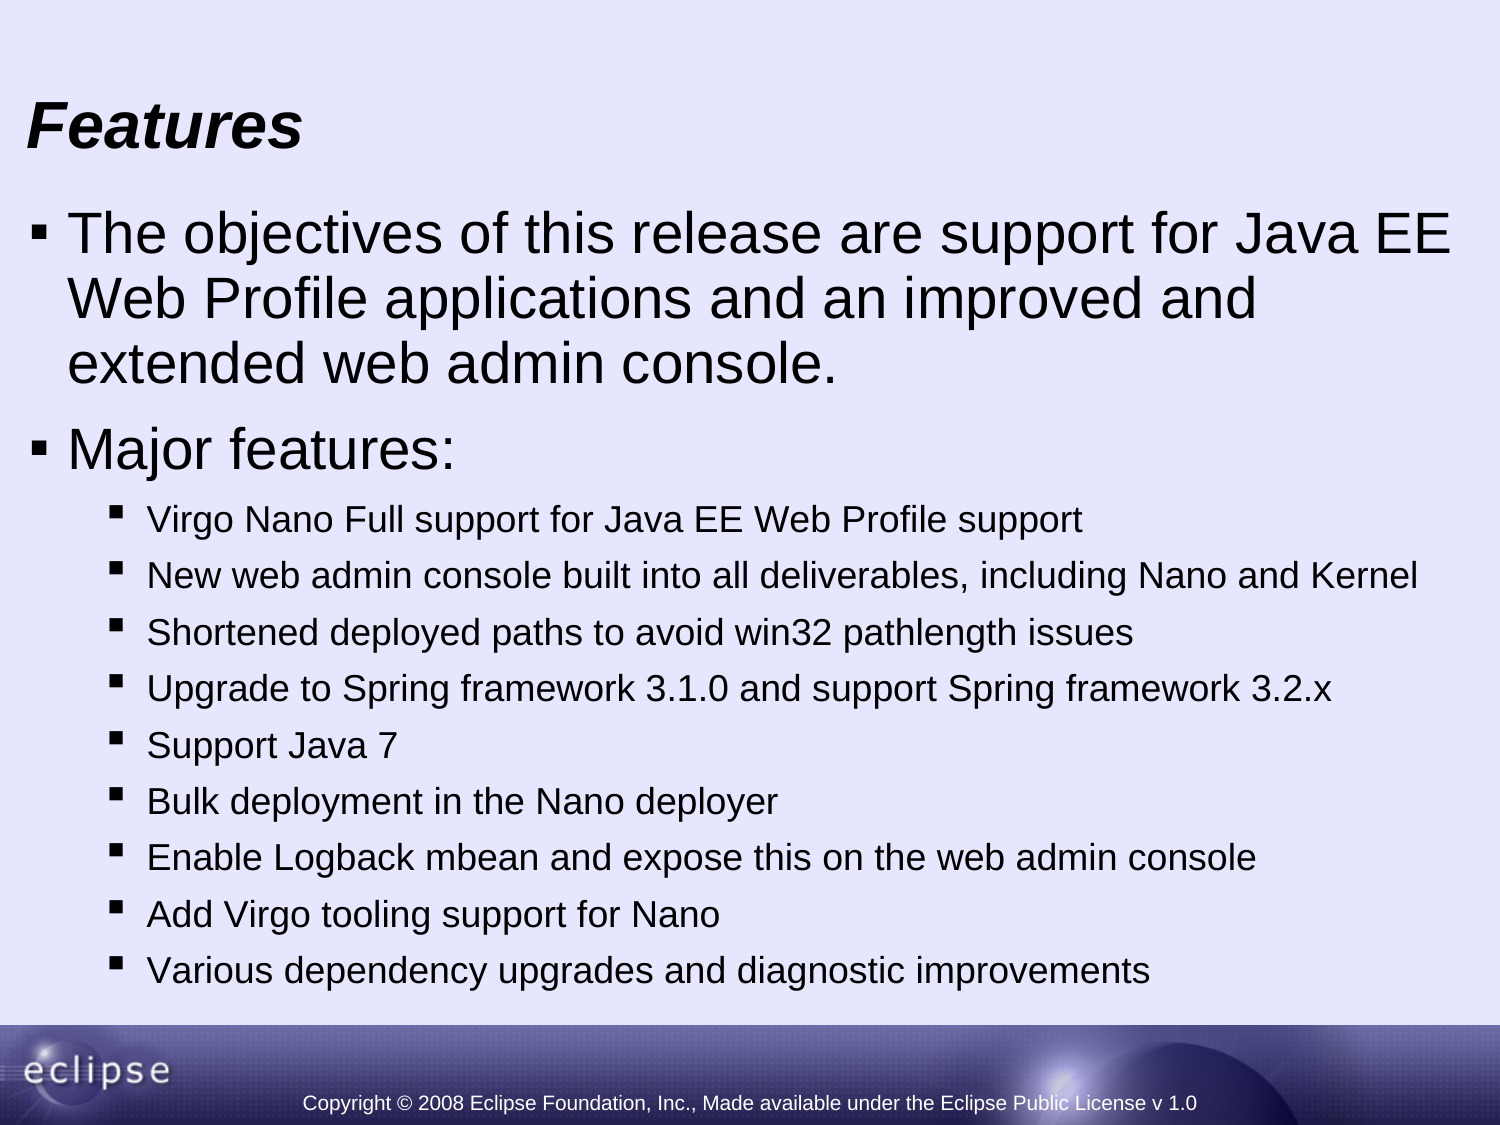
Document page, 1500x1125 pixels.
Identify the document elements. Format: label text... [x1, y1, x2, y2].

title Features [26, 84, 1474, 172]
picture [0, 1025, 1500, 1125]
list The objectives of this release are support for Java EE Web Profile applications and an improved and extended web admin console. Major features: Virgo Nano Full support for Java EE Web Profile support New web admin console built into all deliverables, including Nano and Kernel Shortened deployed paths to avoid win32 pathlength issues Upgrade to Spring framework 3.1.0 and support Spring framework 3.2.x Support Java 7 Bulk deployment in the Nano deployer Enable Logback mbean and expose this on the web admin console Add Virgo tooling support for Nano Various dependency upgrades and diagnostic improvements [29, 200, 1455, 1034]
